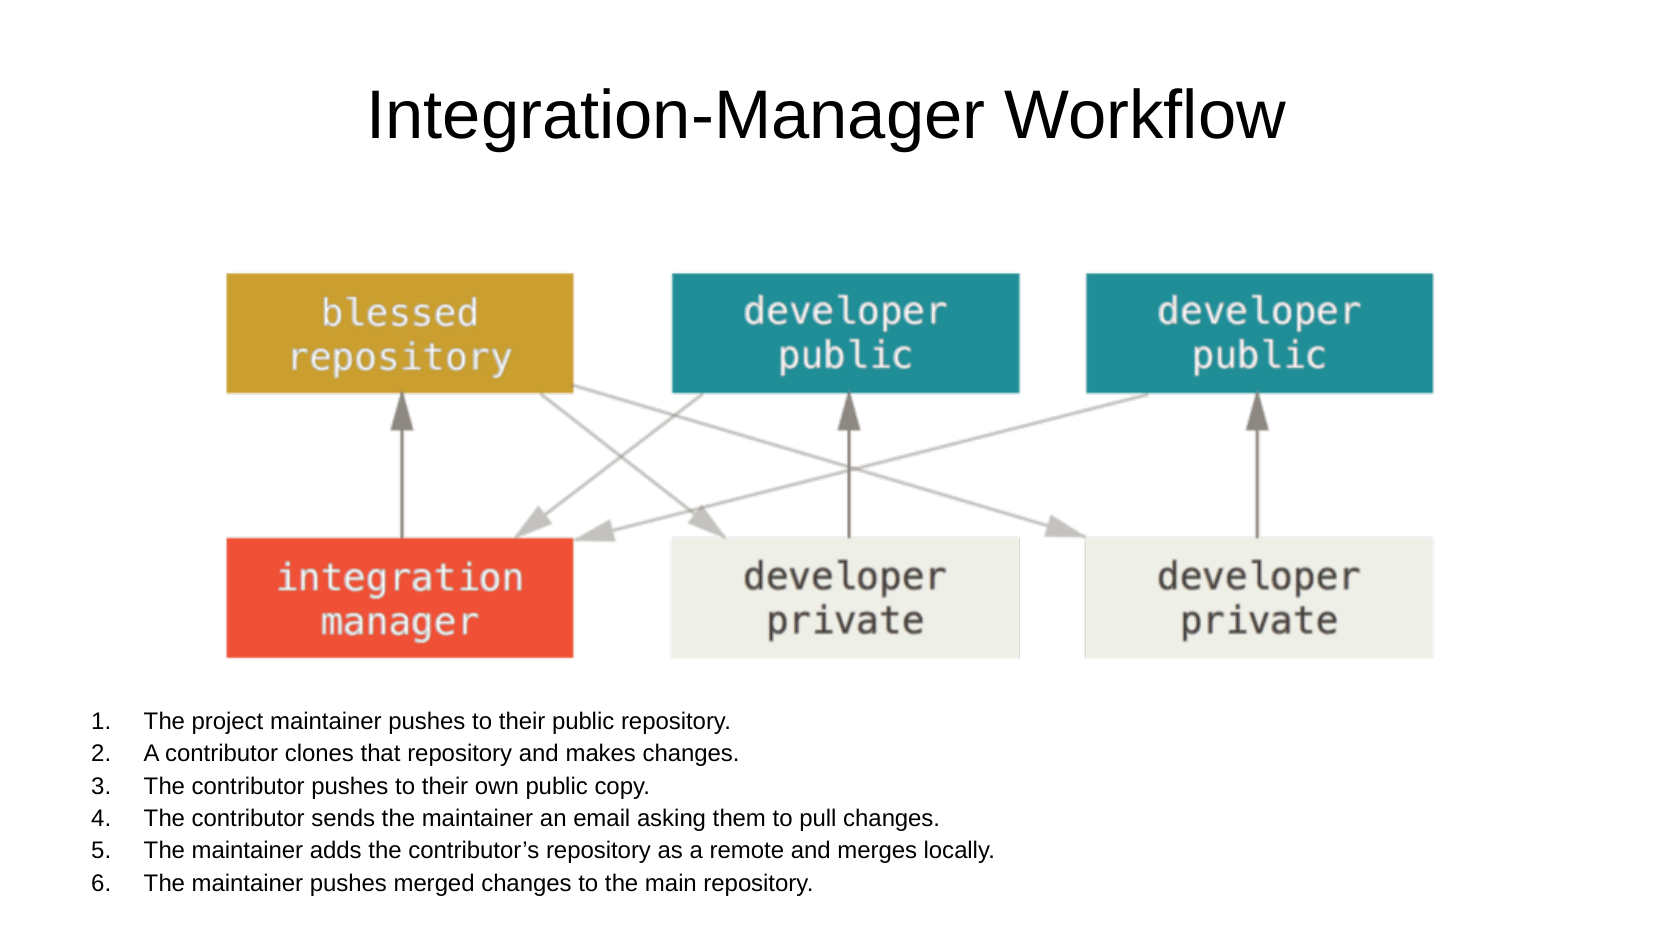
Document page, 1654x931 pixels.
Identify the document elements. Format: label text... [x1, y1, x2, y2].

picture [205, 258, 1456, 677]
list The project maintainer pushes to their public repository. A contributor clones that repository and makes changes. The contributor pushes to their own public copy. The contributor sends the maintainer an email asking them to pull changes. The maintainer adds the contributor’s repository as a remote and merges locally. The maintainer pushes merged changes to the main repository. [82, 707, 1571, 898]
title Integration-Manager Workflow [82, 37, 1571, 193]
